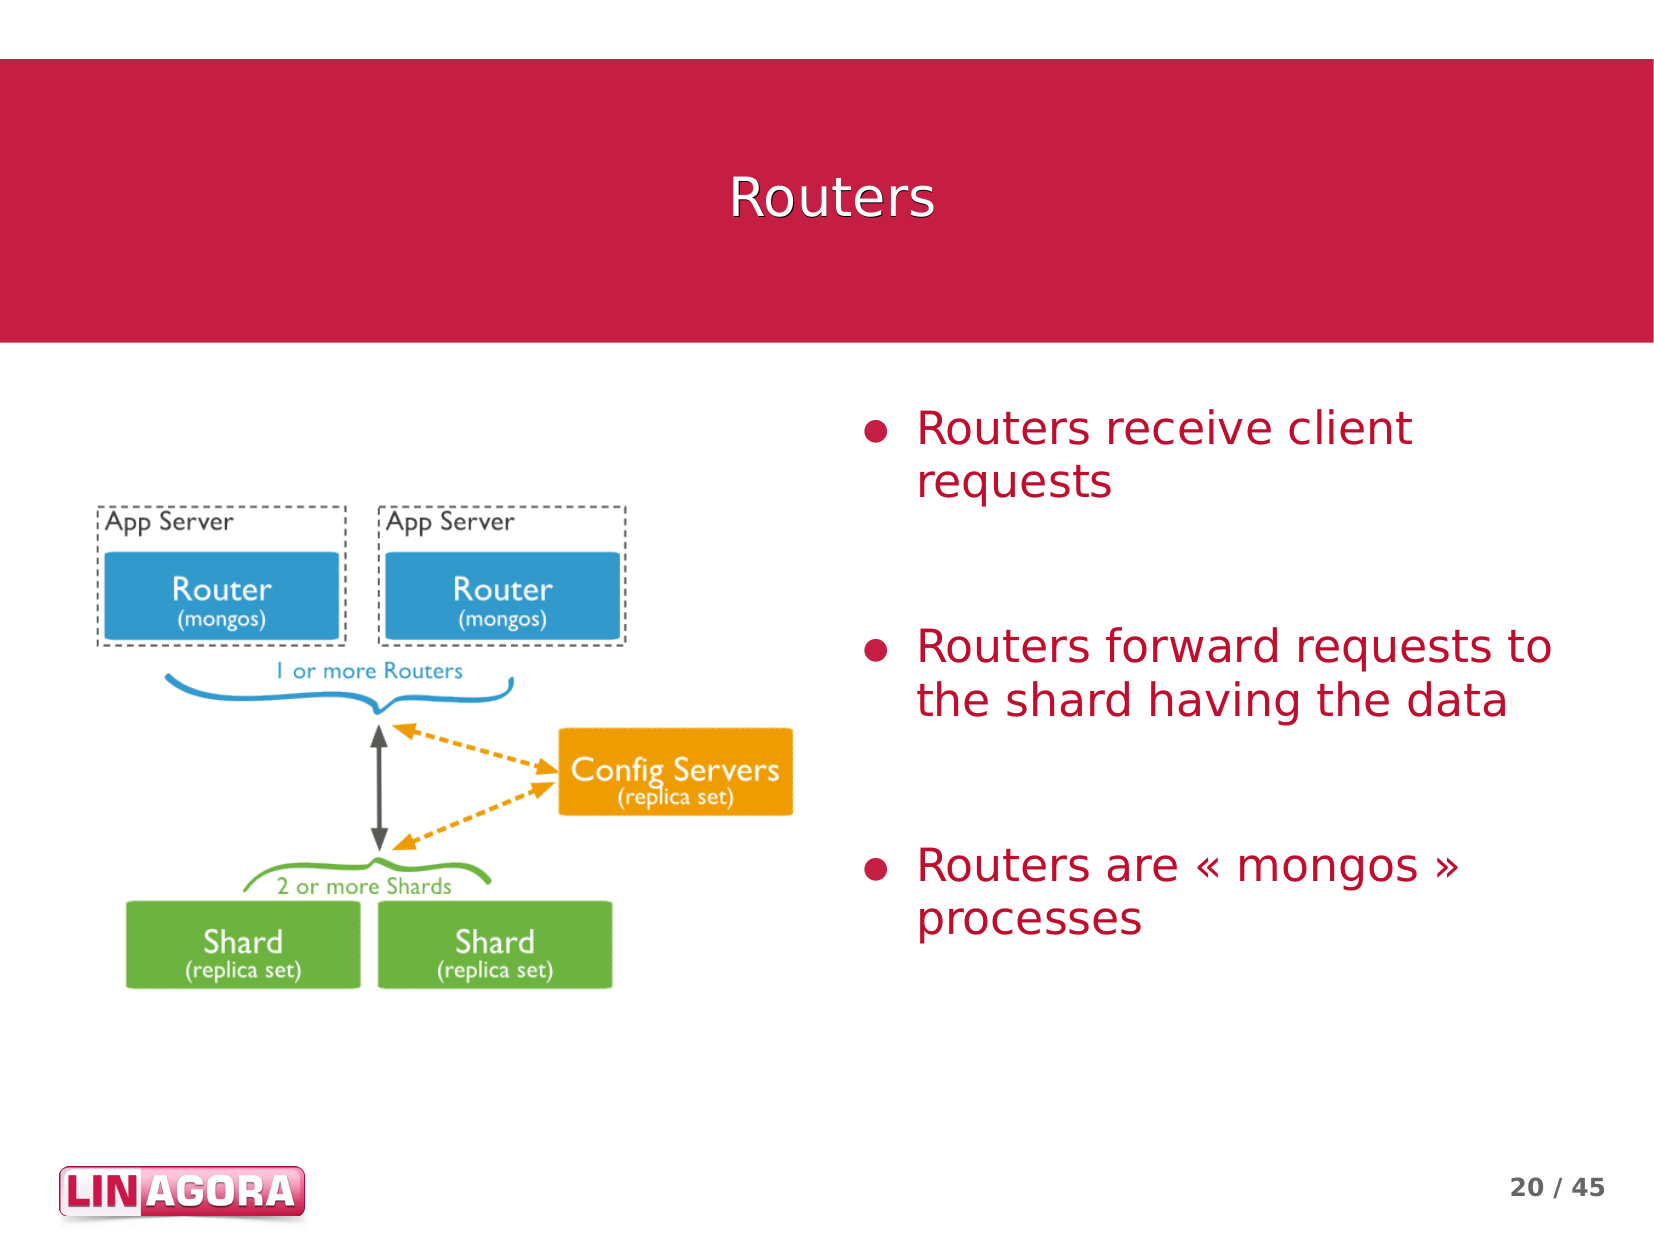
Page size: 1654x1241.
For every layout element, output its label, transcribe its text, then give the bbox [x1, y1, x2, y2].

picture [59, 1166, 308, 1229]
title Routers [35, 76, 1630, 319]
picture [82, 492, 809, 1008]
list Routers receive client requests Routers forward requests to the shard having the data Routers are « mongos » processes [845, 401, 1572, 1099]
